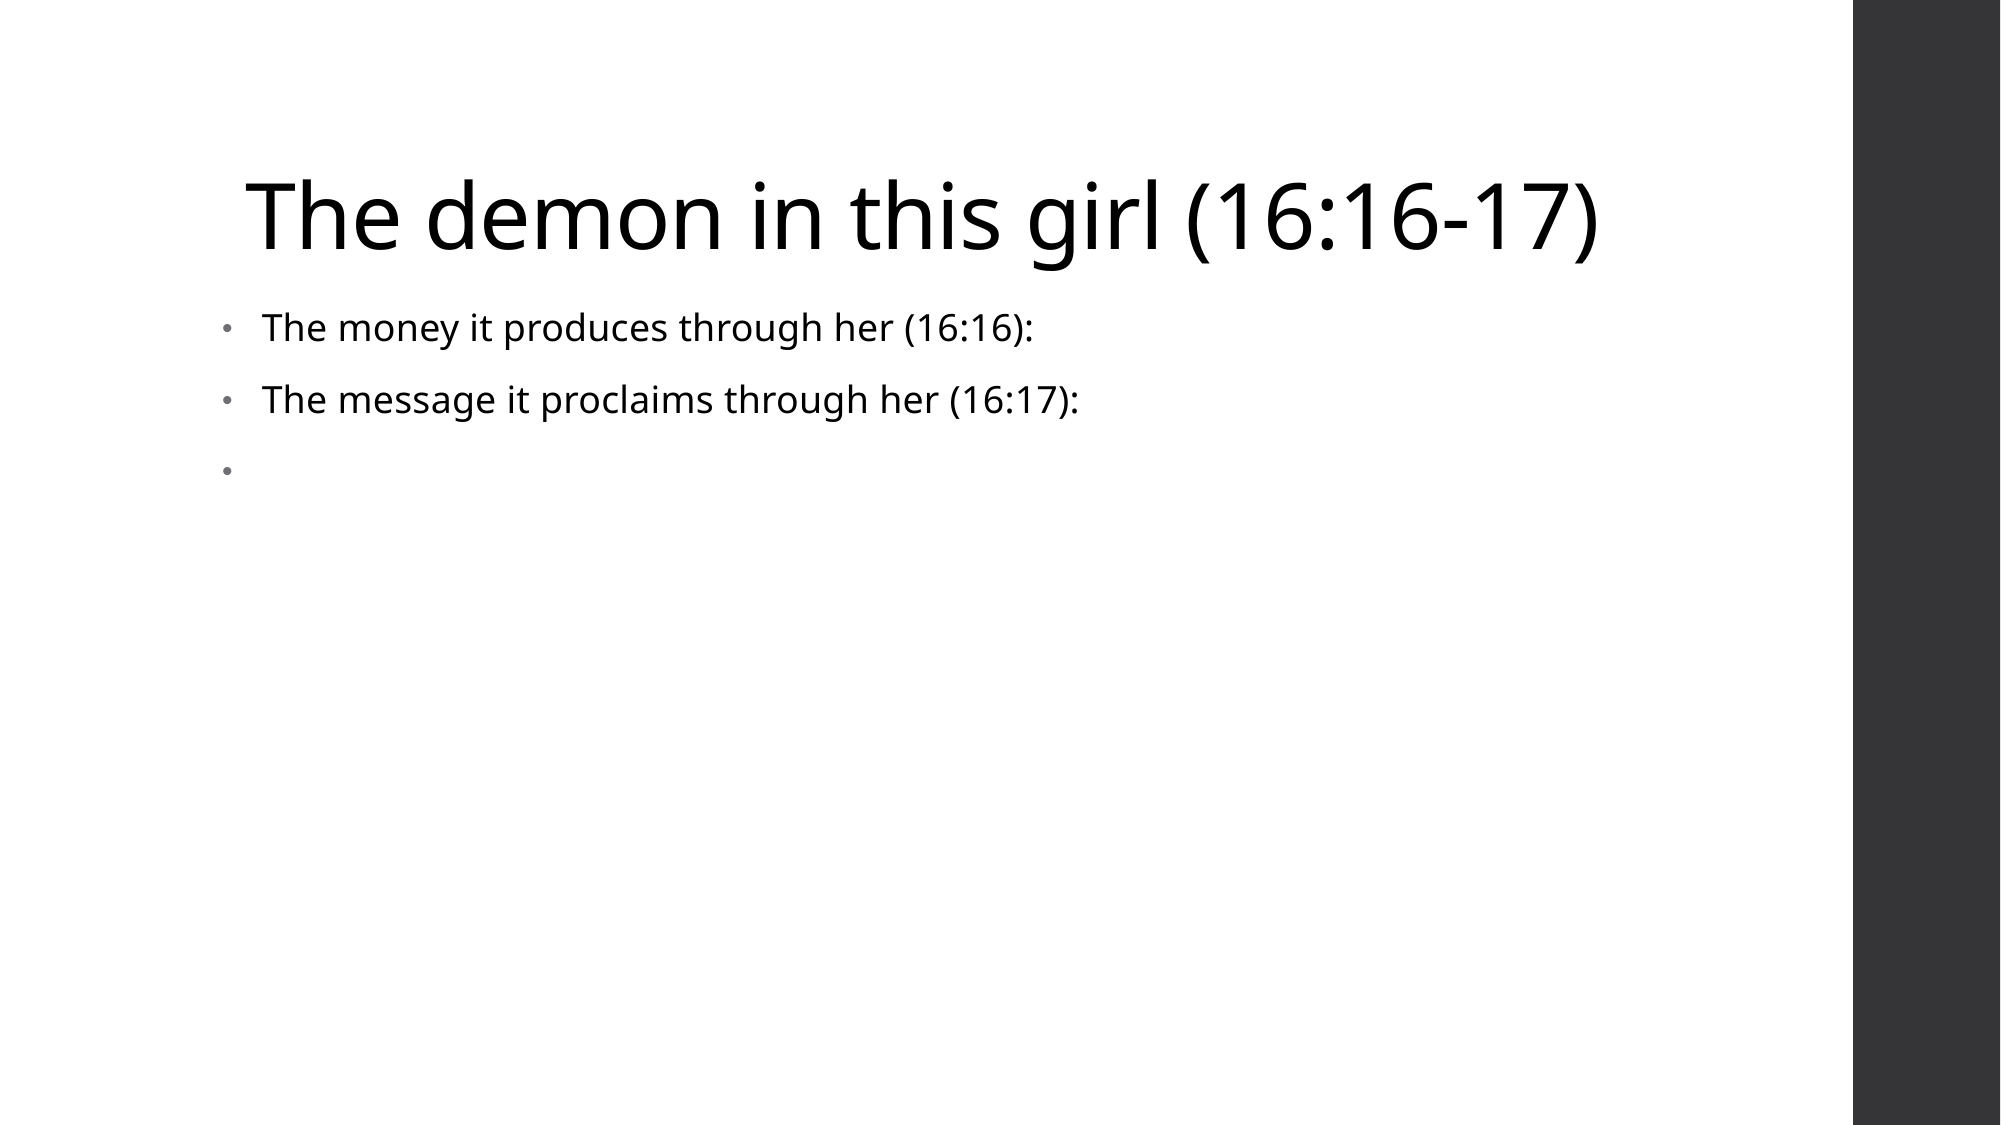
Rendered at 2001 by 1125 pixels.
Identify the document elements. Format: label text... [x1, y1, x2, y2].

title The demon in this girl (16:16-17) [206, 60, 1797, 278]
list The money it produces through her (16:16): The message it proclaims through her (16:17): [206, 299, 1617, 1014]
